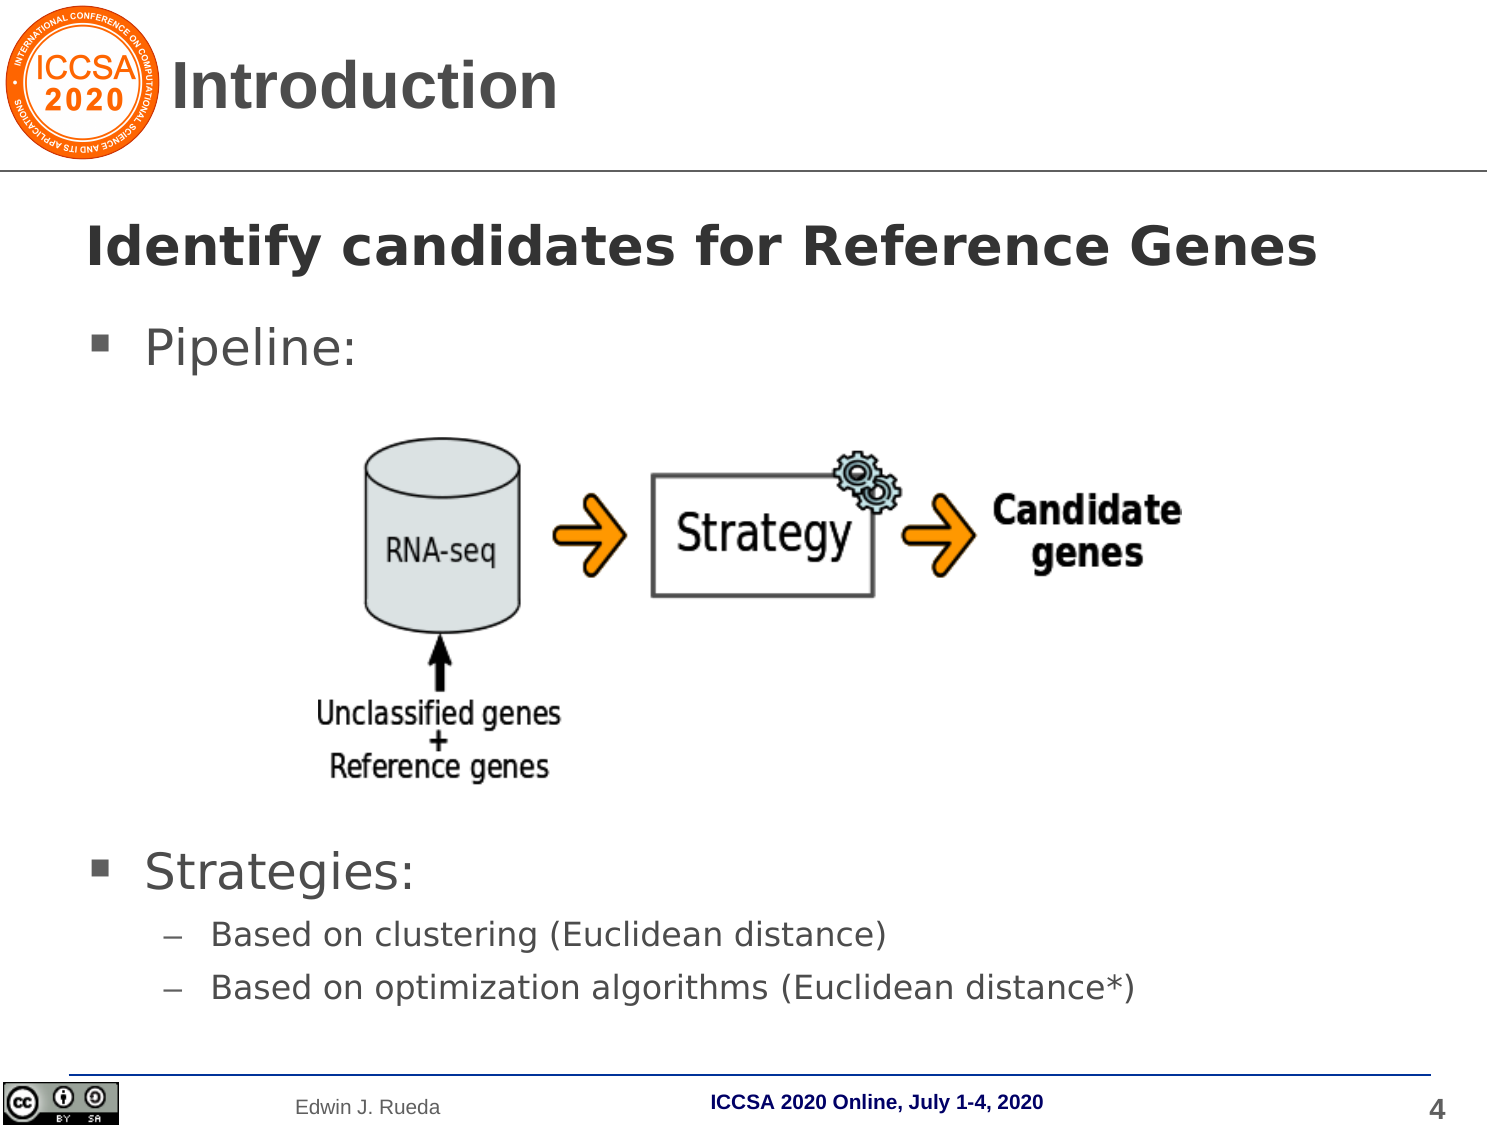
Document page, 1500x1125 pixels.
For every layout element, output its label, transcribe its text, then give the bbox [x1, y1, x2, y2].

picture [5, 5, 160, 160]
picture [3, 1082, 119, 1125]
picture [318, 437, 1182, 786]
list Pipeline: Strategies: Based on clustering (Euclidean distance) Based on optimization algorithms (Euclidean distance*) [88, 318, 1418, 1008]
title Introduction [171, 11, 1495, 160]
text_box Identify candidates for Reference Genes [70, 203, 1430, 284]
